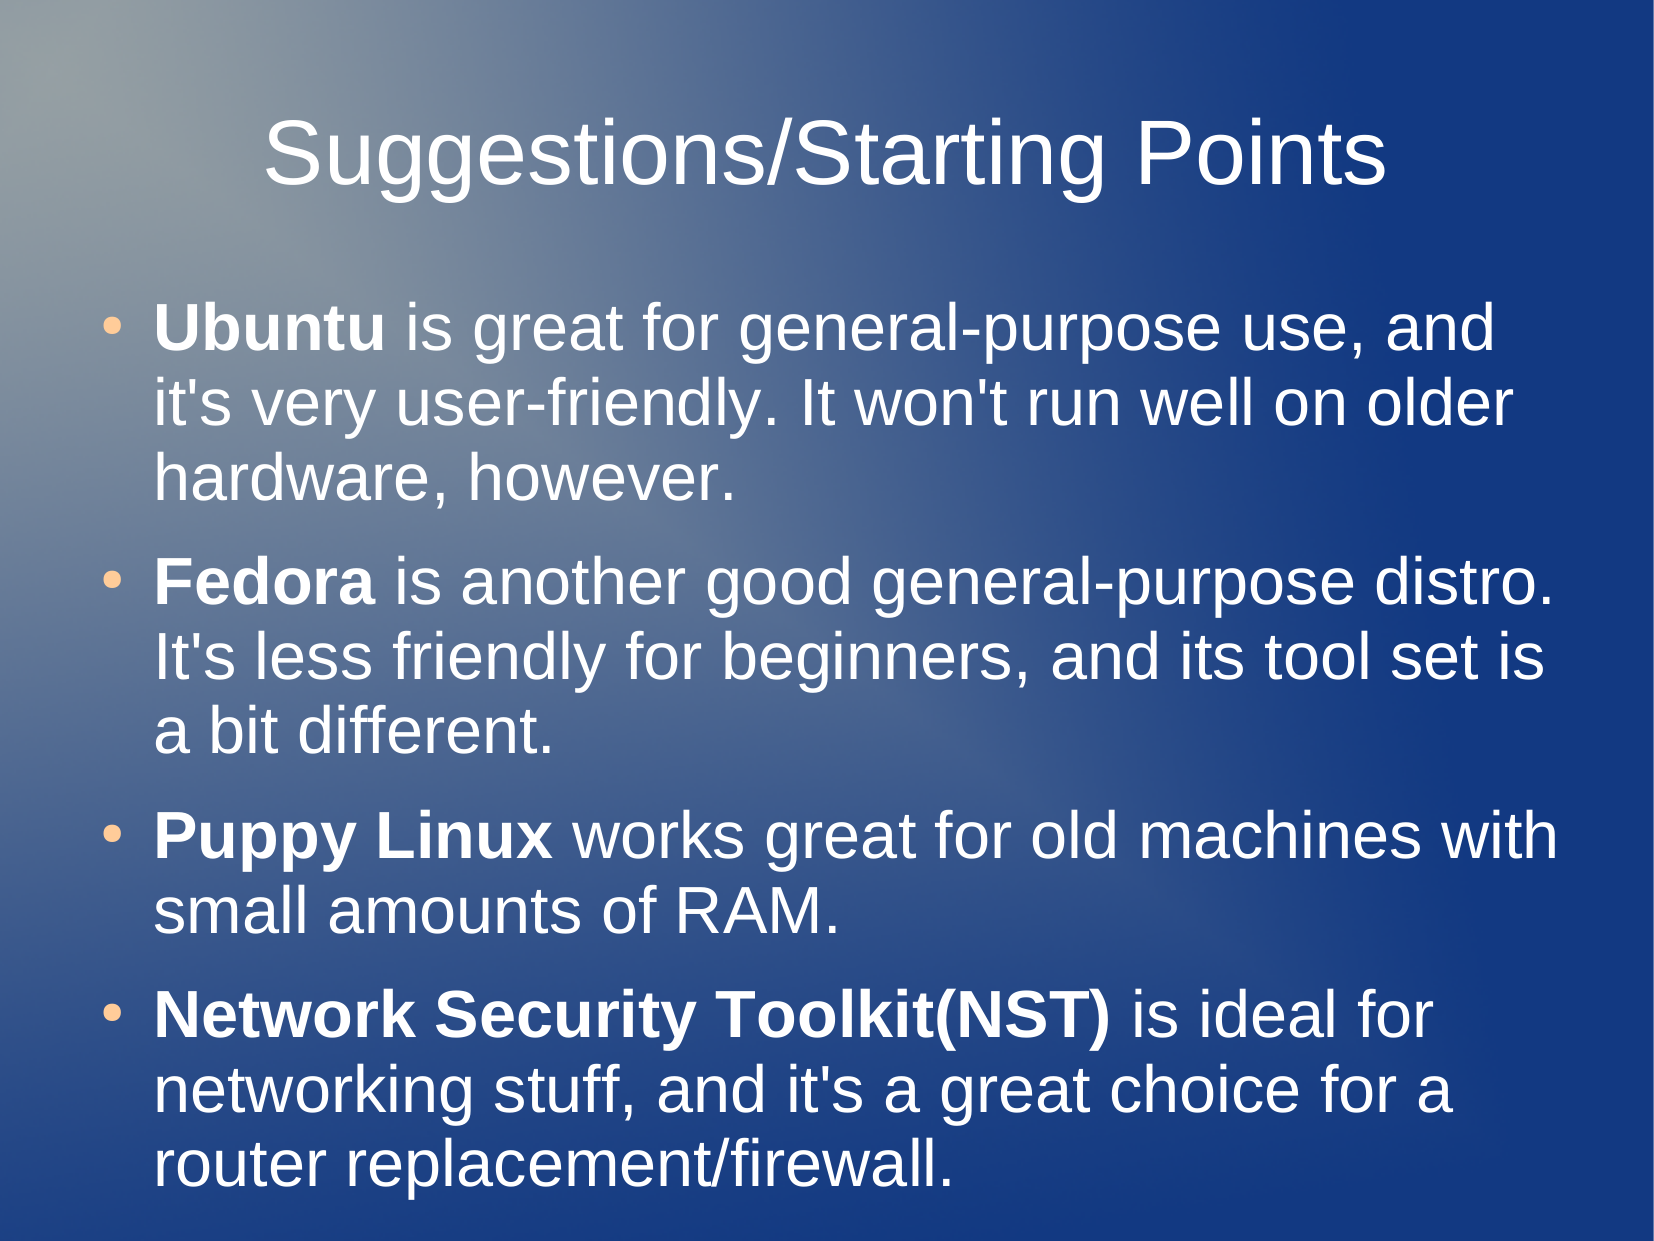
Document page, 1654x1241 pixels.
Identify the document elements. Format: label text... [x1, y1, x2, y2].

picture [0, 0, 1654, 1241]
title Suggestions/Starting Points [82, 49, 1571, 257]
list Ubuntu is great for general-purpose use, and it's very user-friendly. It won't run well on older hardware, however. Fedora is another good general-purpose distro. It's less friendly for beginners, and its tool set is a bit different. Puppy Linux works great for old machines with small amounts of RAM. Network Security Toolkit(NST) is ideal for networking stuff, and it's a great choice for a router replacement/firewall. [82, 290, 1571, 1202]
